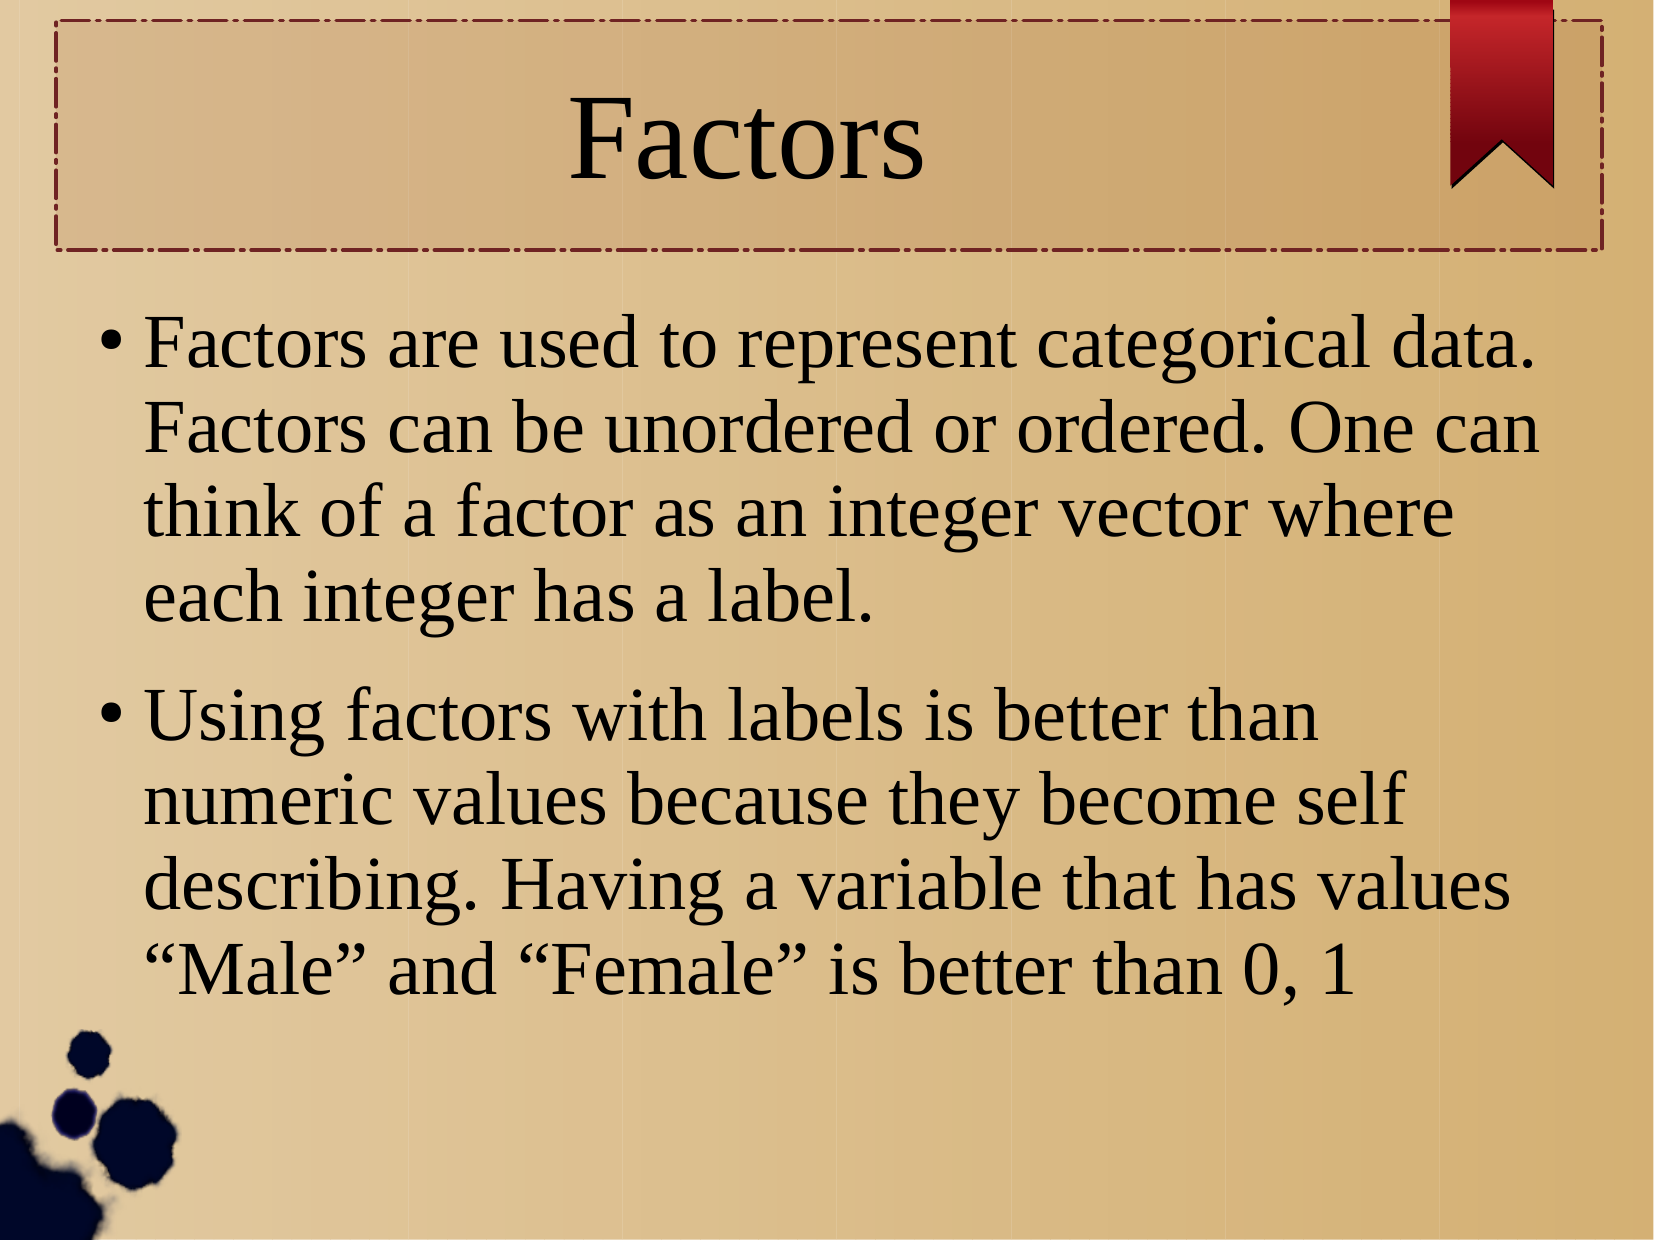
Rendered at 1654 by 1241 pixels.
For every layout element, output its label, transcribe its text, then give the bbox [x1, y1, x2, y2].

title Factors [82, 47, 1412, 229]
list Factors are used to represent categorical data. Factors can be unordered or ordered. One can think of a factor as an integer vector where each integer has a label. Using factors with labels is better than numeric values because they become self describing. Having a variable that has values “Male” and “Female” is better than 0, 1 [82, 299, 1571, 1019]
